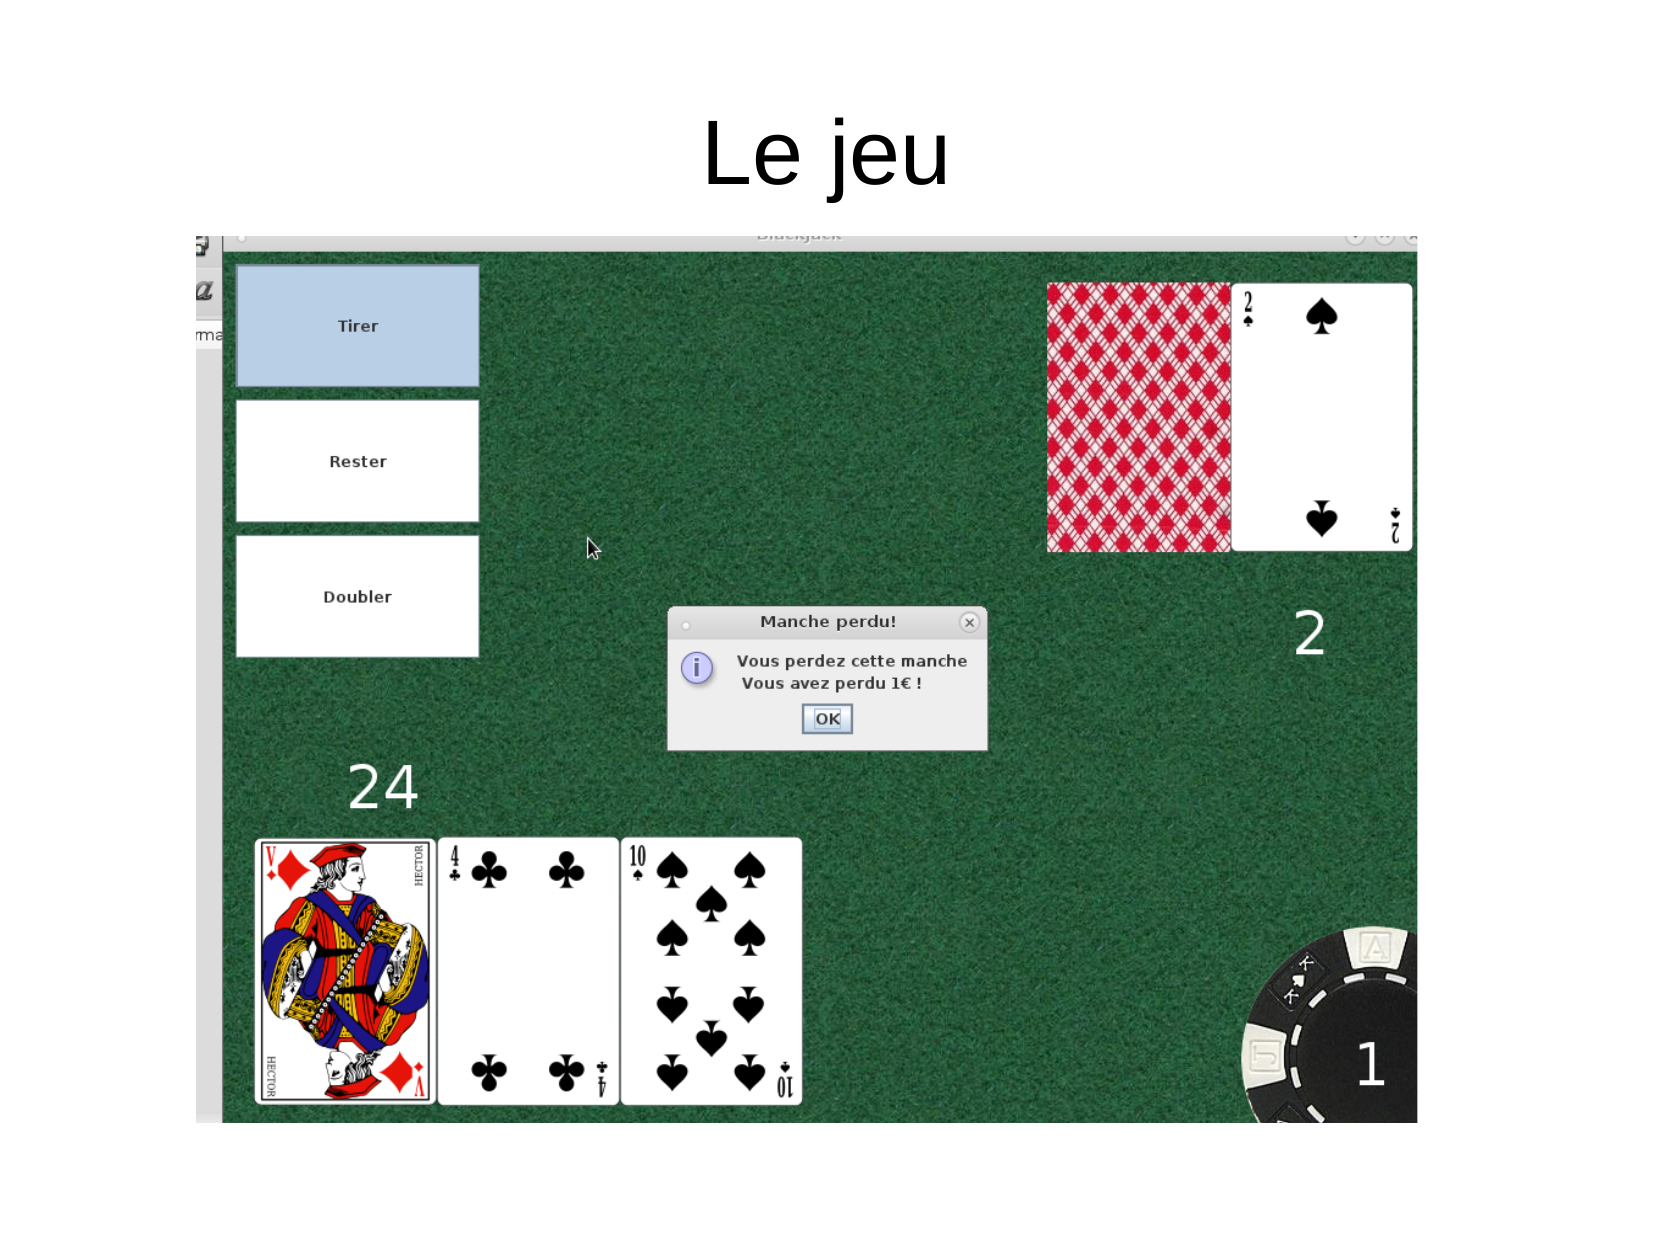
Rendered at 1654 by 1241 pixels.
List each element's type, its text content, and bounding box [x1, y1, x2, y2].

picture [196, 236, 1418, 1123]
title Le jeu [82, 49, 1571, 257]
